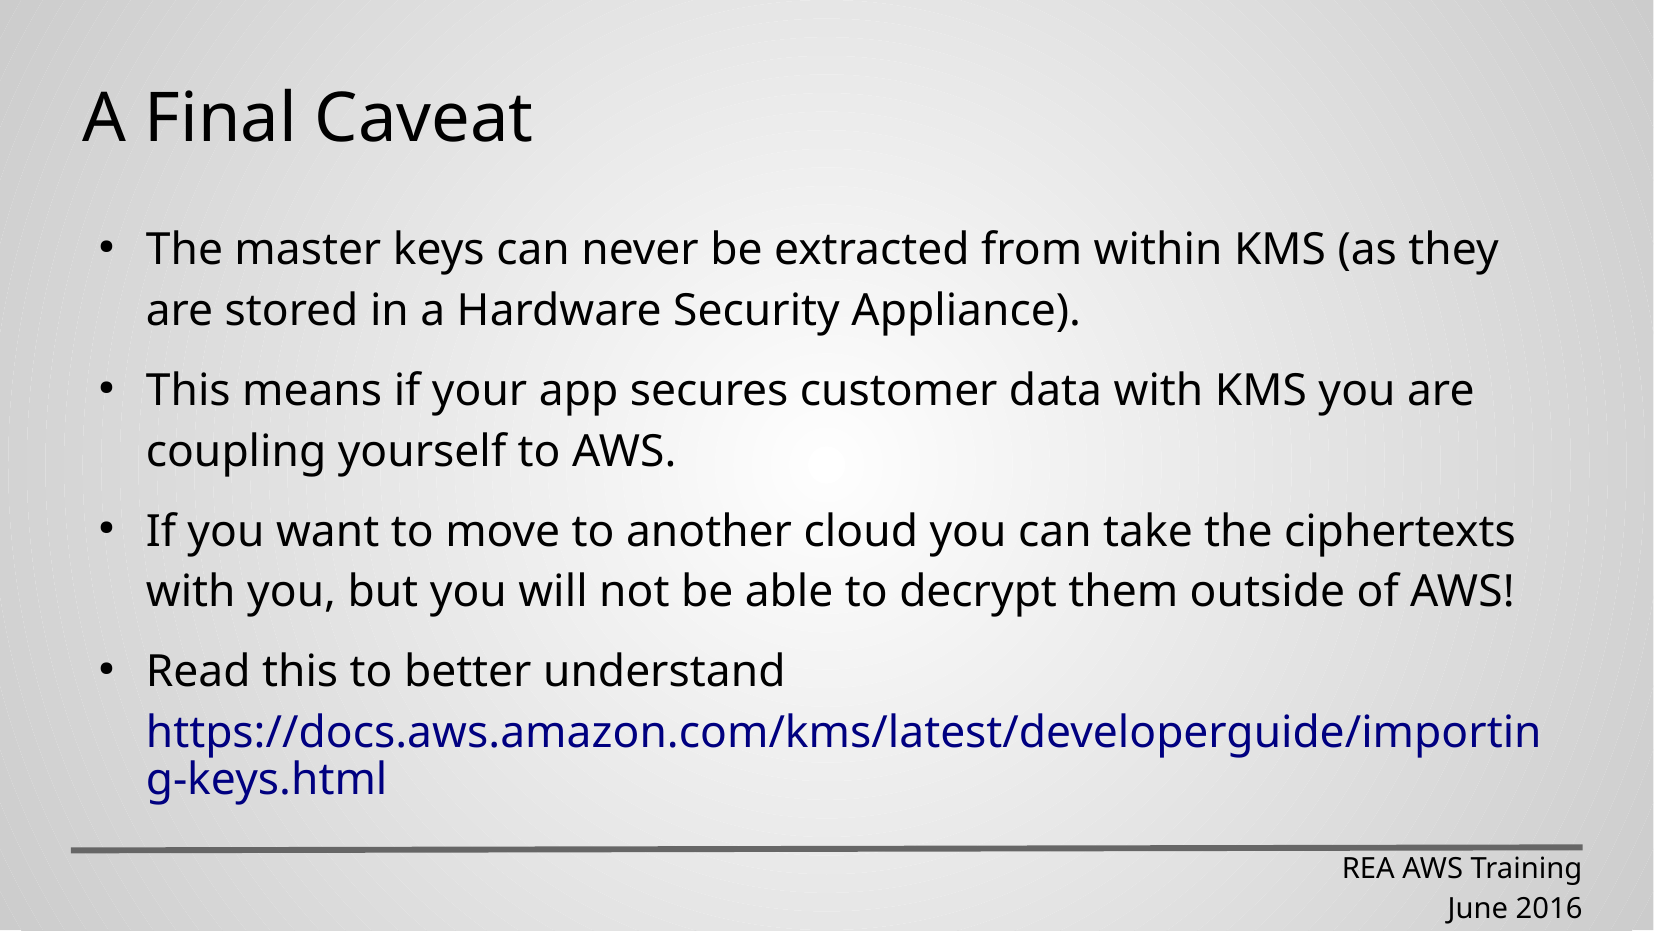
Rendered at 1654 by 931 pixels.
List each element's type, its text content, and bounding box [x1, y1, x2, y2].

list The master keys can never be extracted from within KMS (as they are stored in a Hardware Security Appliance). This means if your app secures customer data with KMS you are coupling yourself to AWS. If you want to move to another cloud you can take the ciphertexts with you, but you will not be able to decrypt them outside of AWS! Read this to better understandhttps://docs.aws.amazon.com/kms/latest/developerguide/importing-keys.html [82, 217, 1571, 827]
title A Final Caveat [82, 37, 1571, 193]
